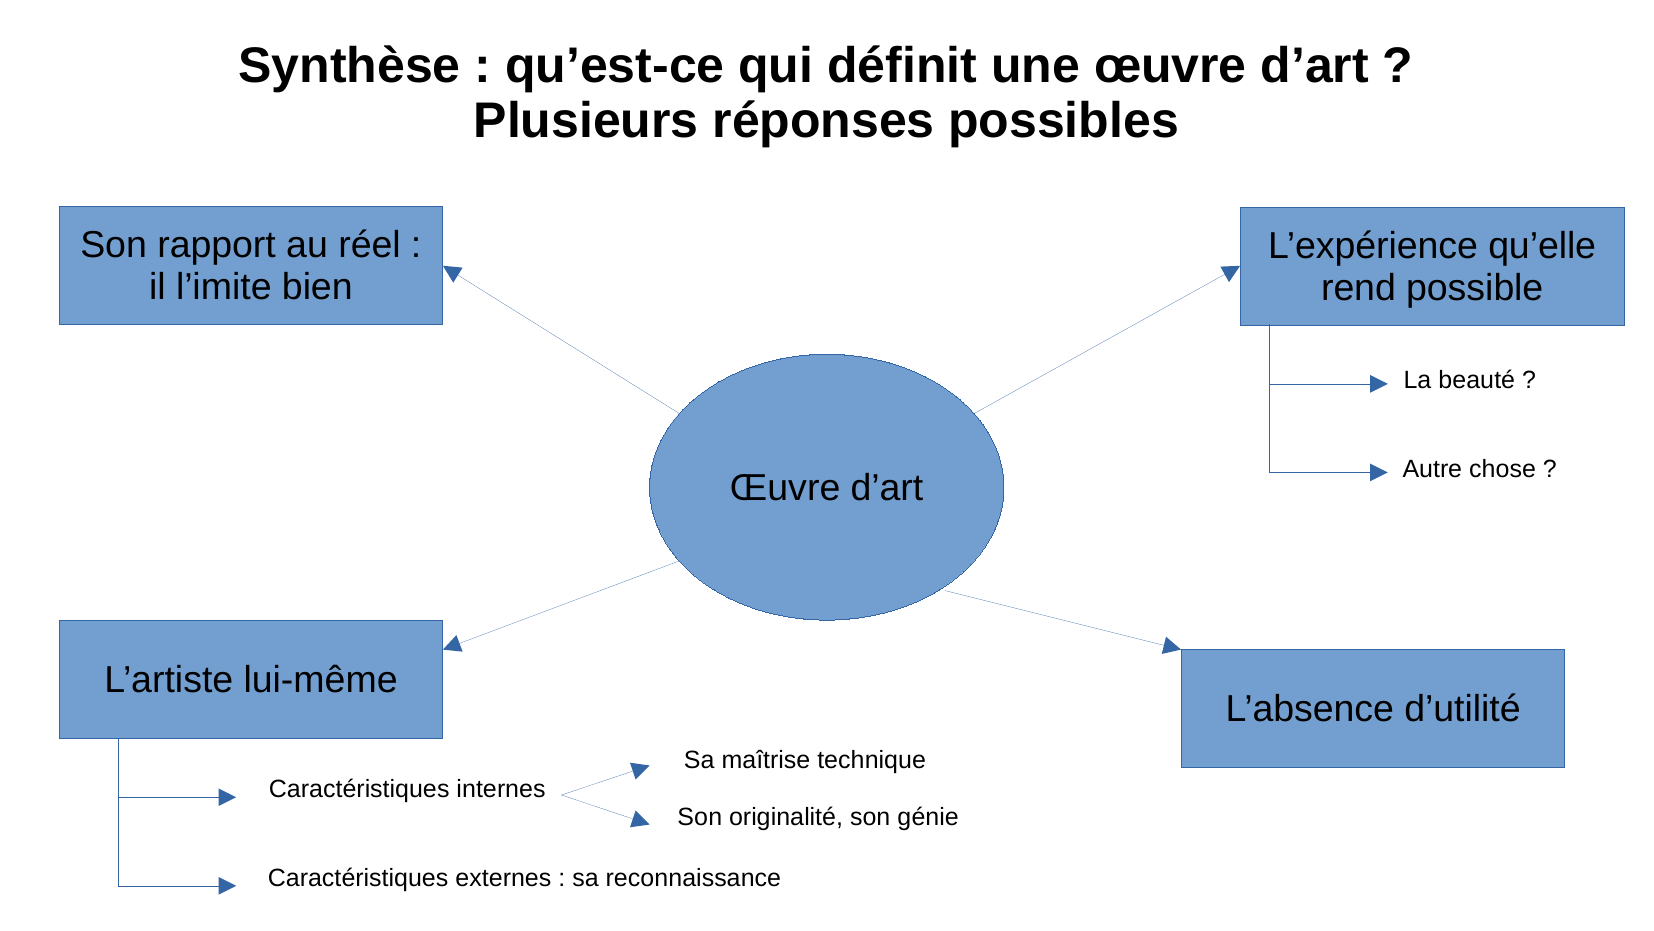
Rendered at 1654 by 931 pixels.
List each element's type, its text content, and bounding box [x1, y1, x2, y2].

text_box Son originalité, son génie [662, 795, 975, 838]
text_box L’absence d’utilité [1181, 649, 1565, 768]
text_box Œuvre d’art [649, 354, 1004, 621]
text_box Synthèse : qu’est-ce qui définit une œuvre d’art ? Plusieurs réponses possibles [88, 29, 1565, 156]
text_box Caractéristiques internes [254, 767, 562, 811]
text_box L’expérience qu’elle rend possible [1240, 207, 1625, 326]
text_box Sa maîtrise technique [669, 738, 942, 782]
text_box Autre chose ? [1387, 447, 1654, 491]
text_box L’artiste lui-même [59, 620, 443, 739]
text_box La beauté ? [1388, 358, 1654, 402]
text_box Caractéristiques externes : sa reconnaissance [253, 856, 798, 900]
text_box Son rapport au réel : il l’imite bien [59, 206, 443, 325]
